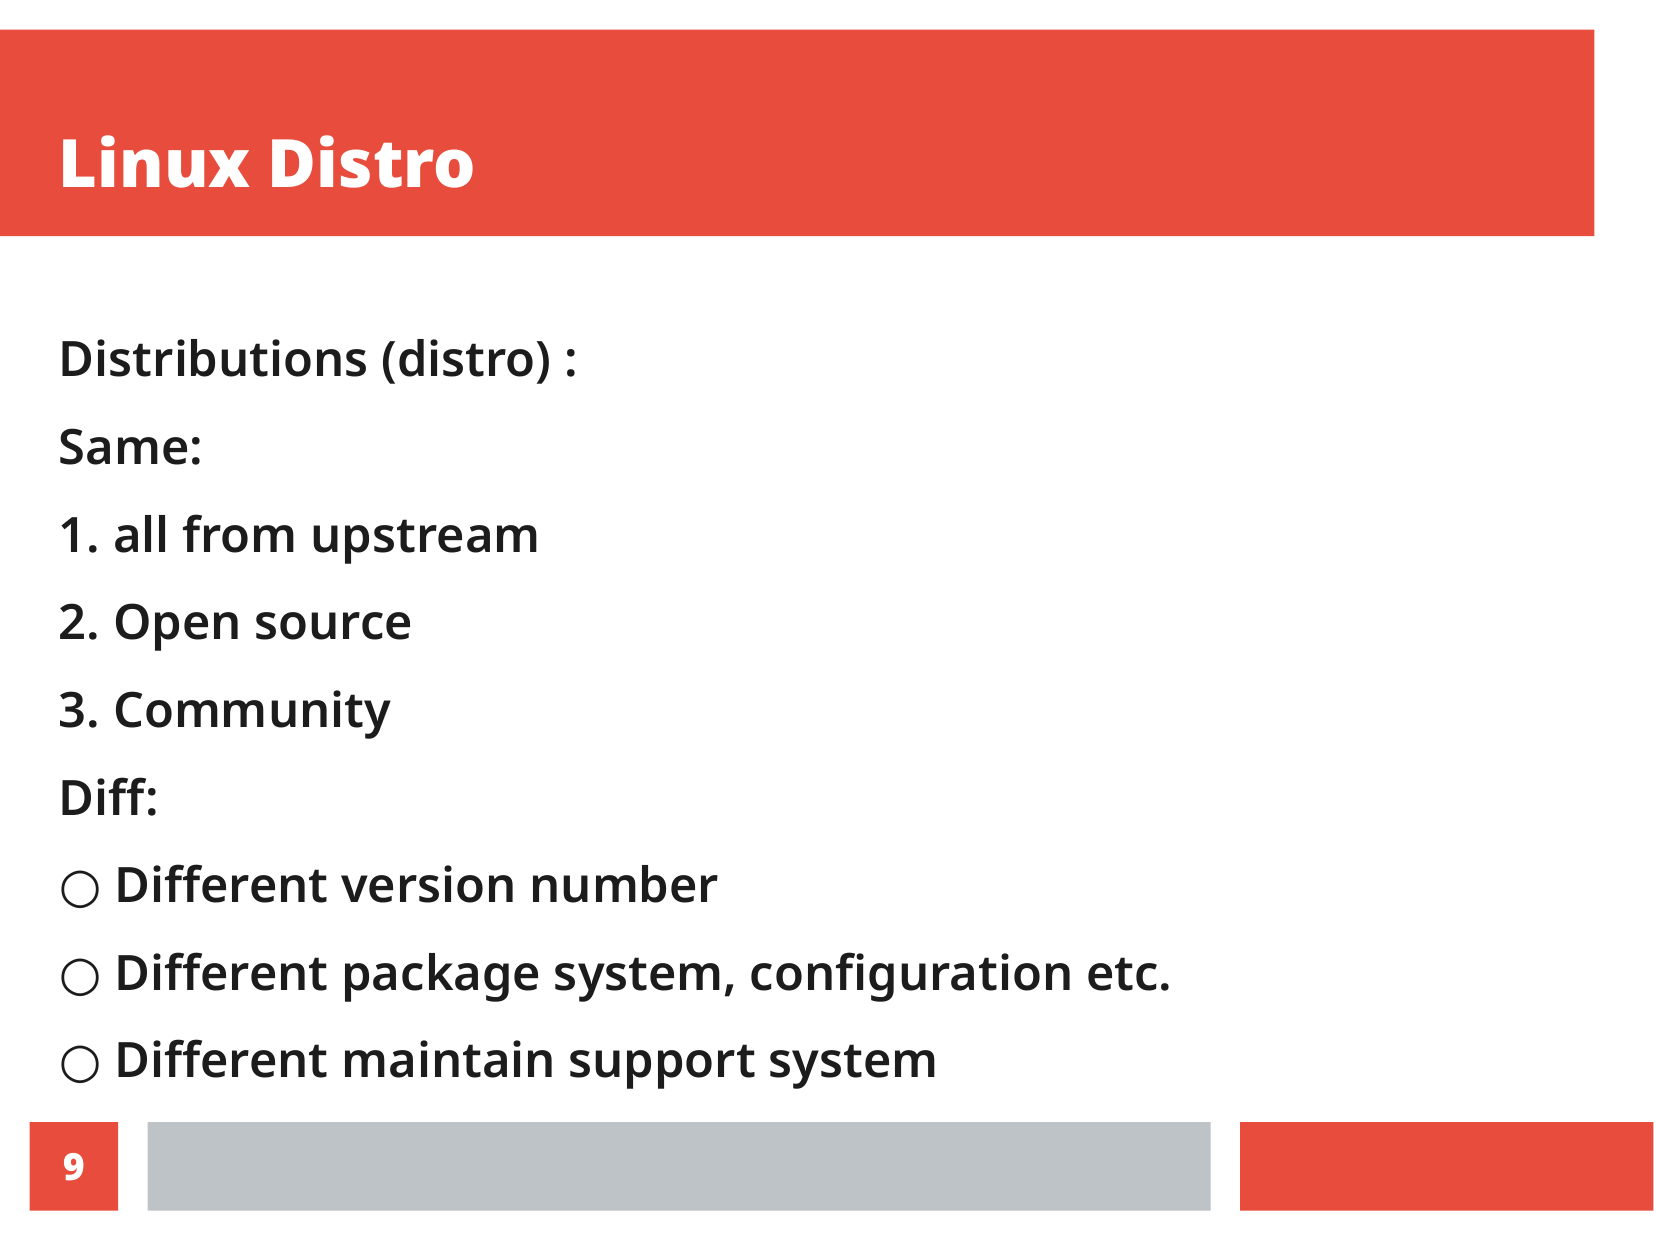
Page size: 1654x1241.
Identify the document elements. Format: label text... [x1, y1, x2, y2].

list Distributions (distro) : Same: 1. all from upstream 2. Open source 3. Community Diff: ○ Different version number ○ Different package system, configuration etc. ○ Different maintain support system [59, 324, 1565, 1093]
title Linux Distro [59, 59, 1595, 207]
